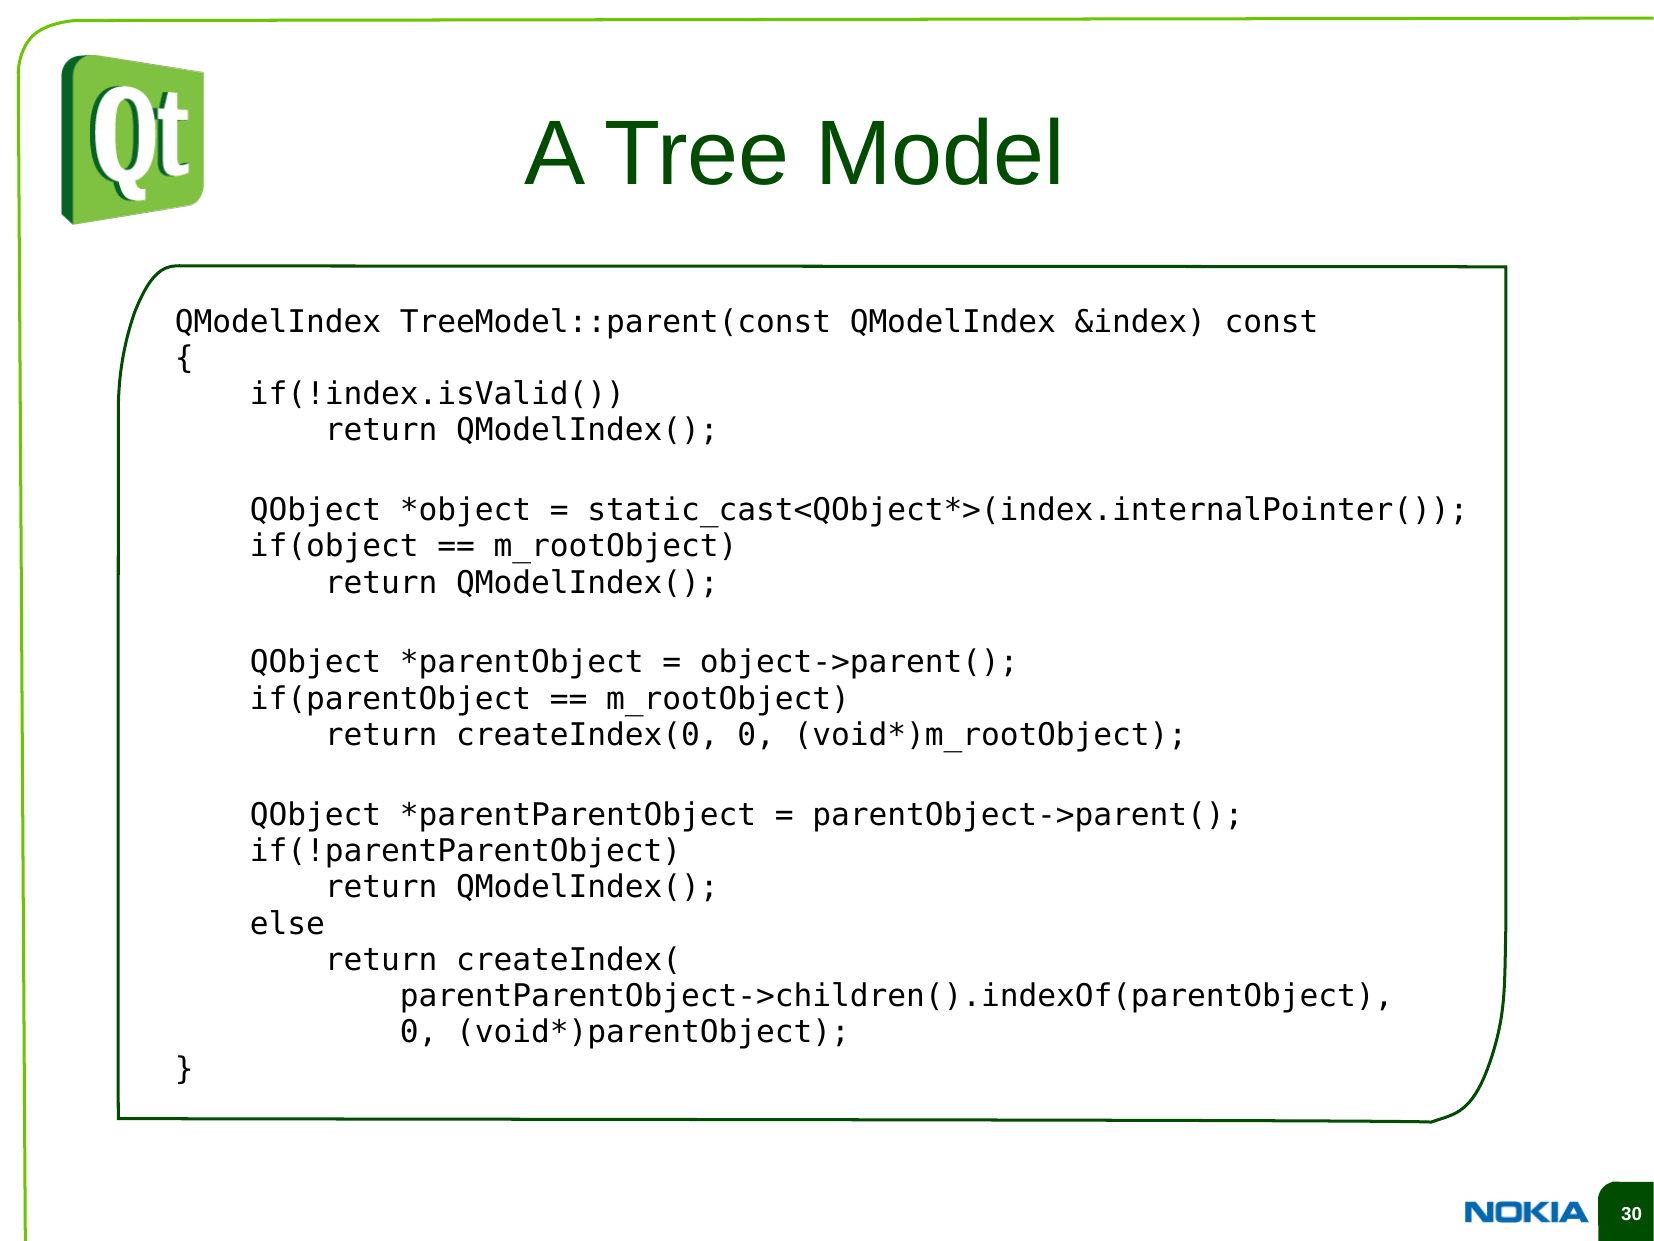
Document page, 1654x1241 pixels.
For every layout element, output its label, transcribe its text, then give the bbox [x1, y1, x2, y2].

text_box QModelIndex TreeModel::parent(const QModelIndex &index) const { if(!index.isValid()) return QModelIndex(); QObject *object = static_cast<QObject*>(index.internalPointer()); if(object == m_rootObject) return QModelIndex(); QObject *parentObject = object->parent(); if(parentObject == m_rootObject) return createIndex(0, 0, (void*)m_rootObject); QObject *parentParentObject = parentObject->parent(); if(!parentParentObject) return QModelIndex(); else return createIndex( parentParentObject->children().indexOf(parentObject), 0, (void*)parentObject); } [160, 295, 1504, 1120]
picture [61, 55, 204, 225]
text_box QModelIndex TreeModel::parent(const QModelIndex &index) const { if(!index.isValid()) return QModelIndex(); QObject *object = static_cast<QObject*>(index.internalPointer()); if(object == m_rootObject) return QModelIndex(); QObject *parentObject = object->parent(); if(parentObject == m_rootObject) return createIndex(0, 0, (void*)m_rootObject); QObject *parentParentObject = parentObject->parent(); if(!parentParentObject) return QModelIndex(); else return createIndex( parentParentObject->children().indexOf(parentObject), 0, (void*)parentObject); } [160, 295, 1536, 1152]
picture [1465, 1201, 1589, 1223]
title A Tree Model [257, 56, 1333, 250]
